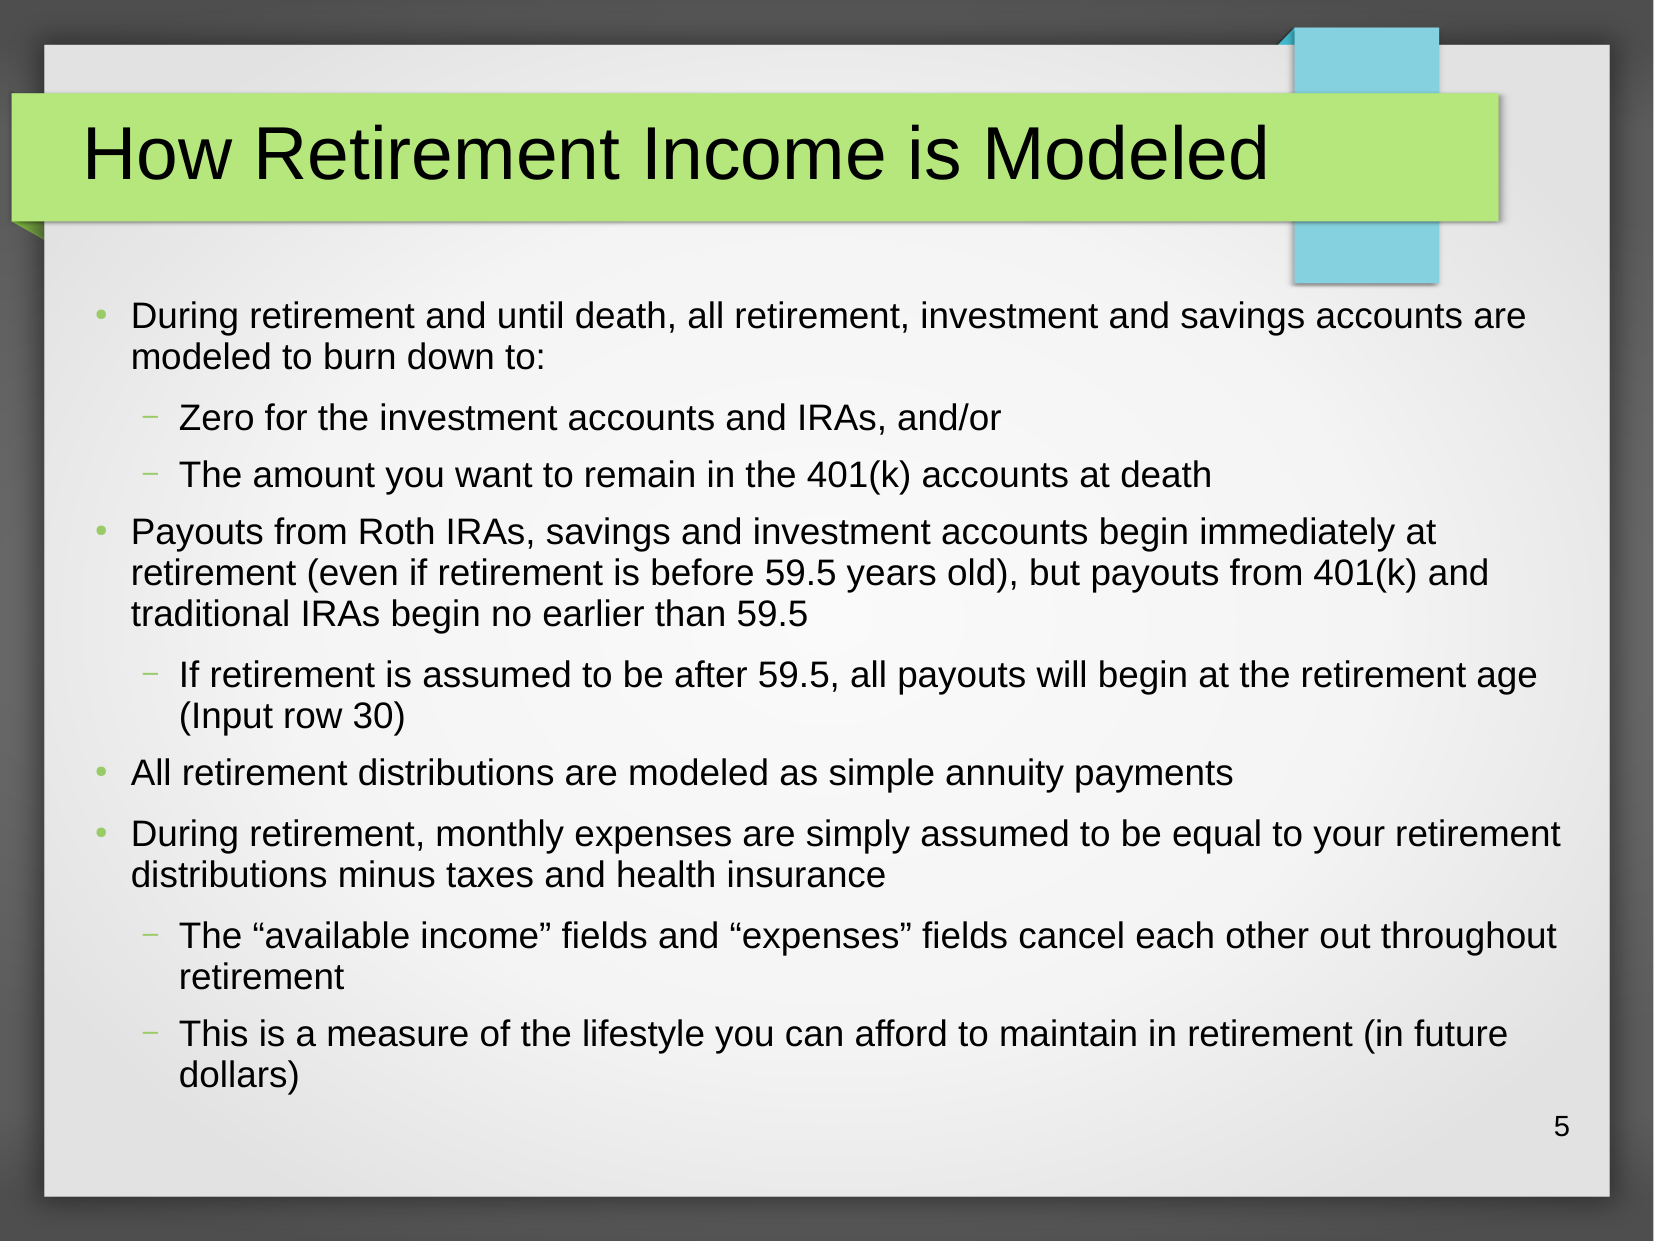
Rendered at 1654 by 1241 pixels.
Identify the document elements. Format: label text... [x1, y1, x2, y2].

picture [0, 0, 1654, 1241]
title How Retirement Income is Modeled [82, 70, 1366, 238]
list During retirement and until death, all retirement, investment and savings accounts are modeled to burn down to: Zero for the investment accounts and IRAs, and/or The amount you want to remain in the 401(k) accounts at death Payouts from Roth IRAs, savings and investment accounts begin immediately at retirement (even if retirement is before 59.5 years old), but payouts from 401(k) and traditional IRAs begin no earlier than 59.5 If retirement is assumed to be after 59.5, all payouts will begin at the retirement age (Input row 30) All retirement distributions are modeled as simple annuity payments During retirement, monthly expenses are simply assumed to be equal to your retirement distributions minus taxes and health insurance The “available income” fields and “expenses” fields cancel each other out throughout retirement This is a measure of the lifestyle you can afford to maintain in retirement (in future dollars) [82, 295, 1571, 1111]
